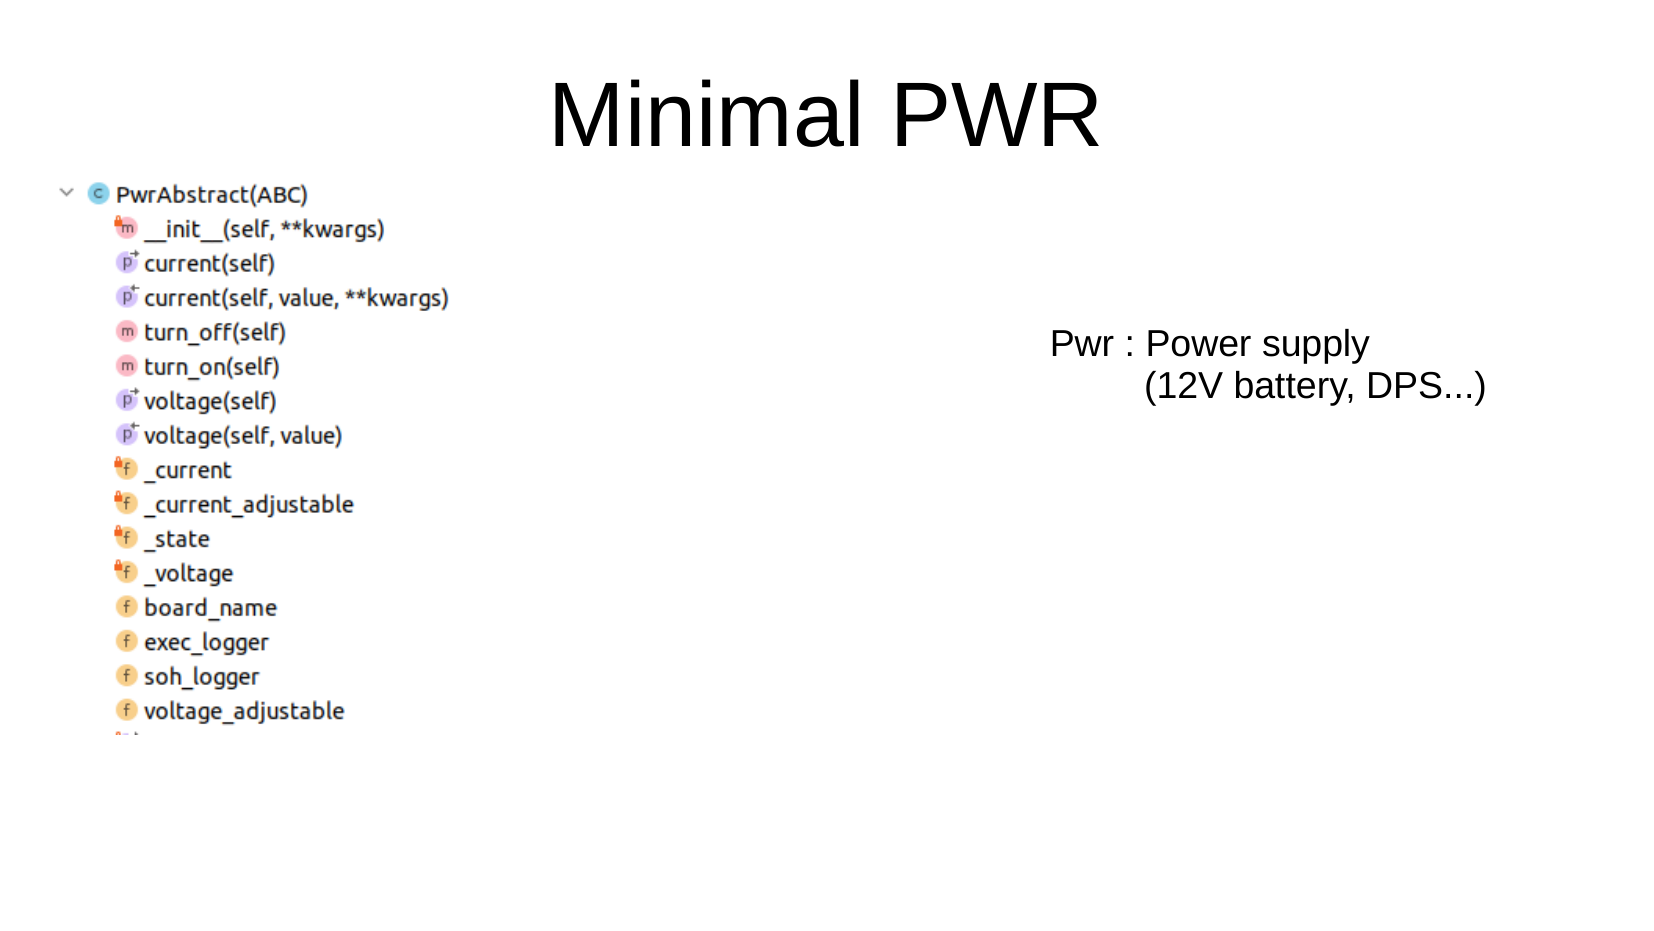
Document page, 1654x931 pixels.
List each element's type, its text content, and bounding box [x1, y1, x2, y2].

picture [52, 178, 655, 736]
title Minimal PWR [82, 37, 1571, 193]
text_box Pwr : Power supply (12V battery, DPS...) [1035, 315, 1503, 414]
